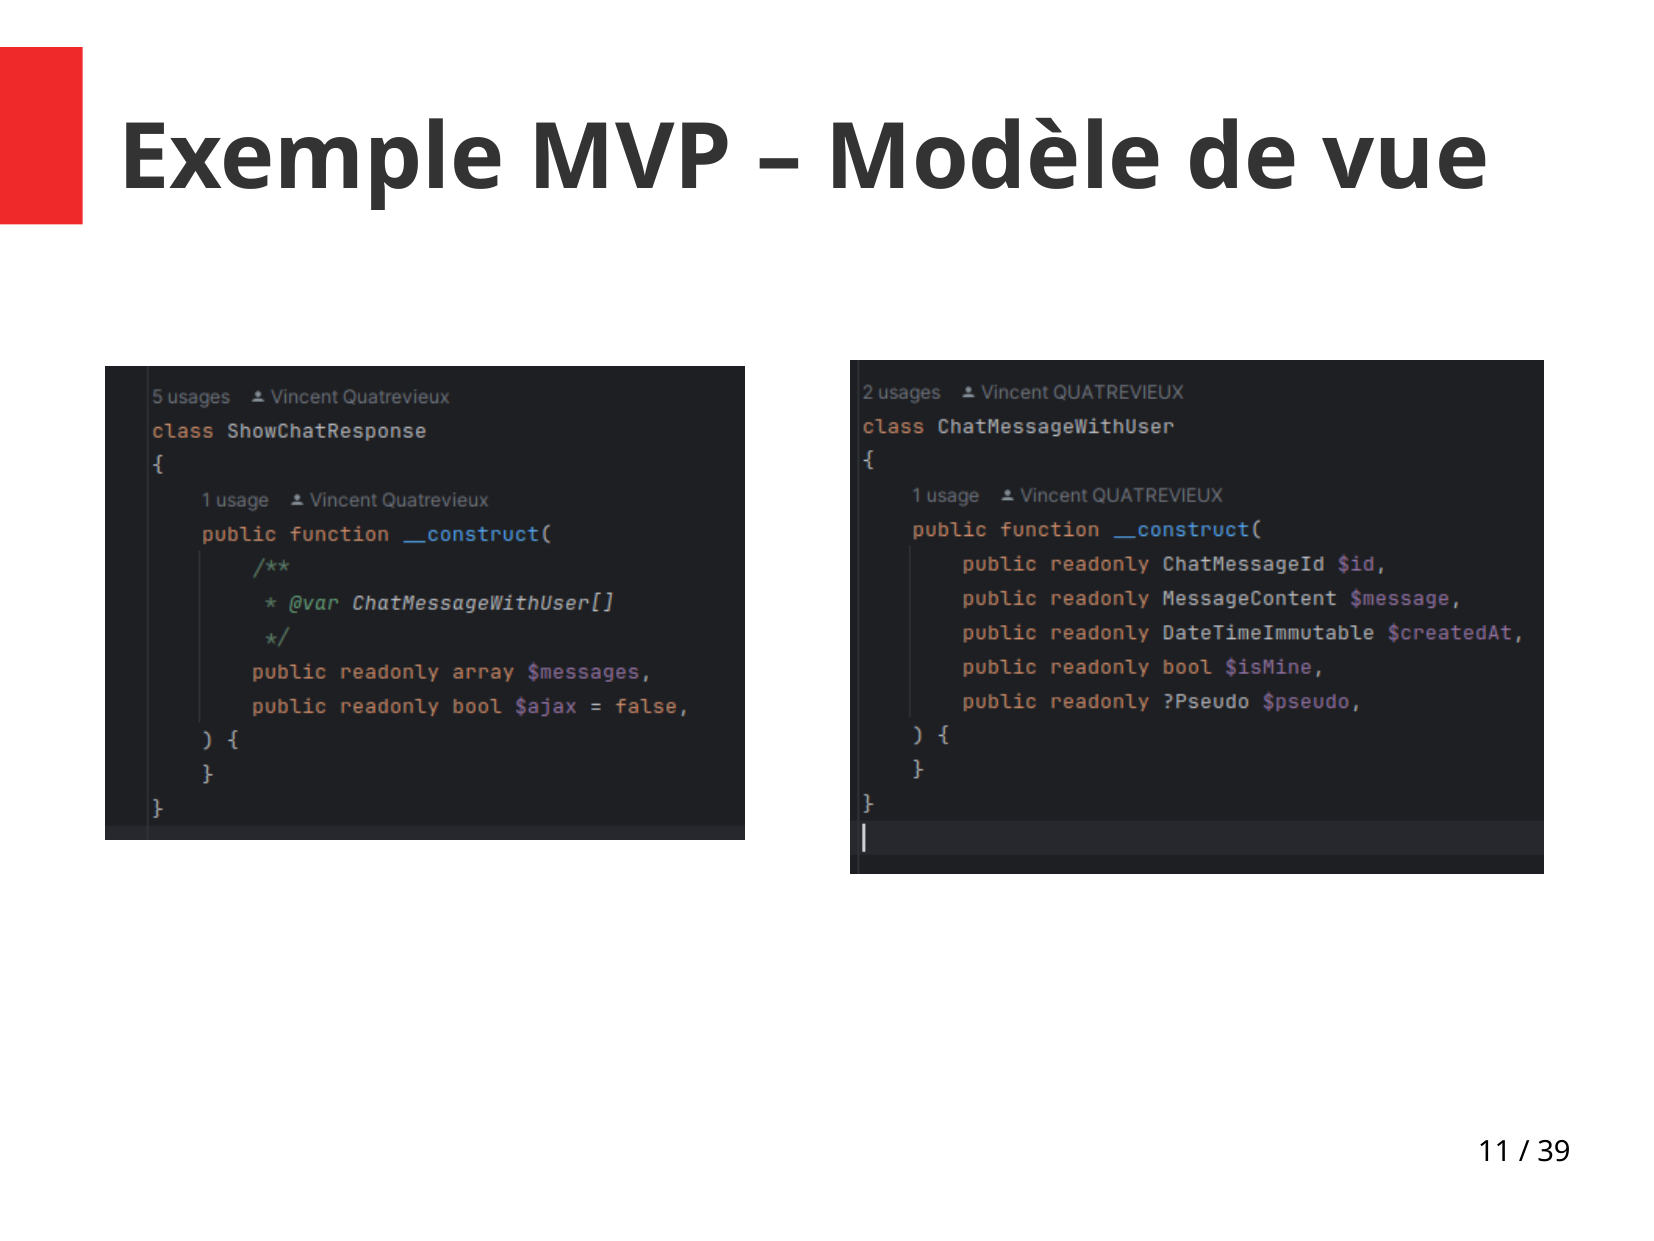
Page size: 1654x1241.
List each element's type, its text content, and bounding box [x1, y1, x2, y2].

picture [105, 366, 745, 840]
picture [850, 360, 1544, 875]
title Exemple MVP – Modèle de vue [118, 49, 1571, 257]
